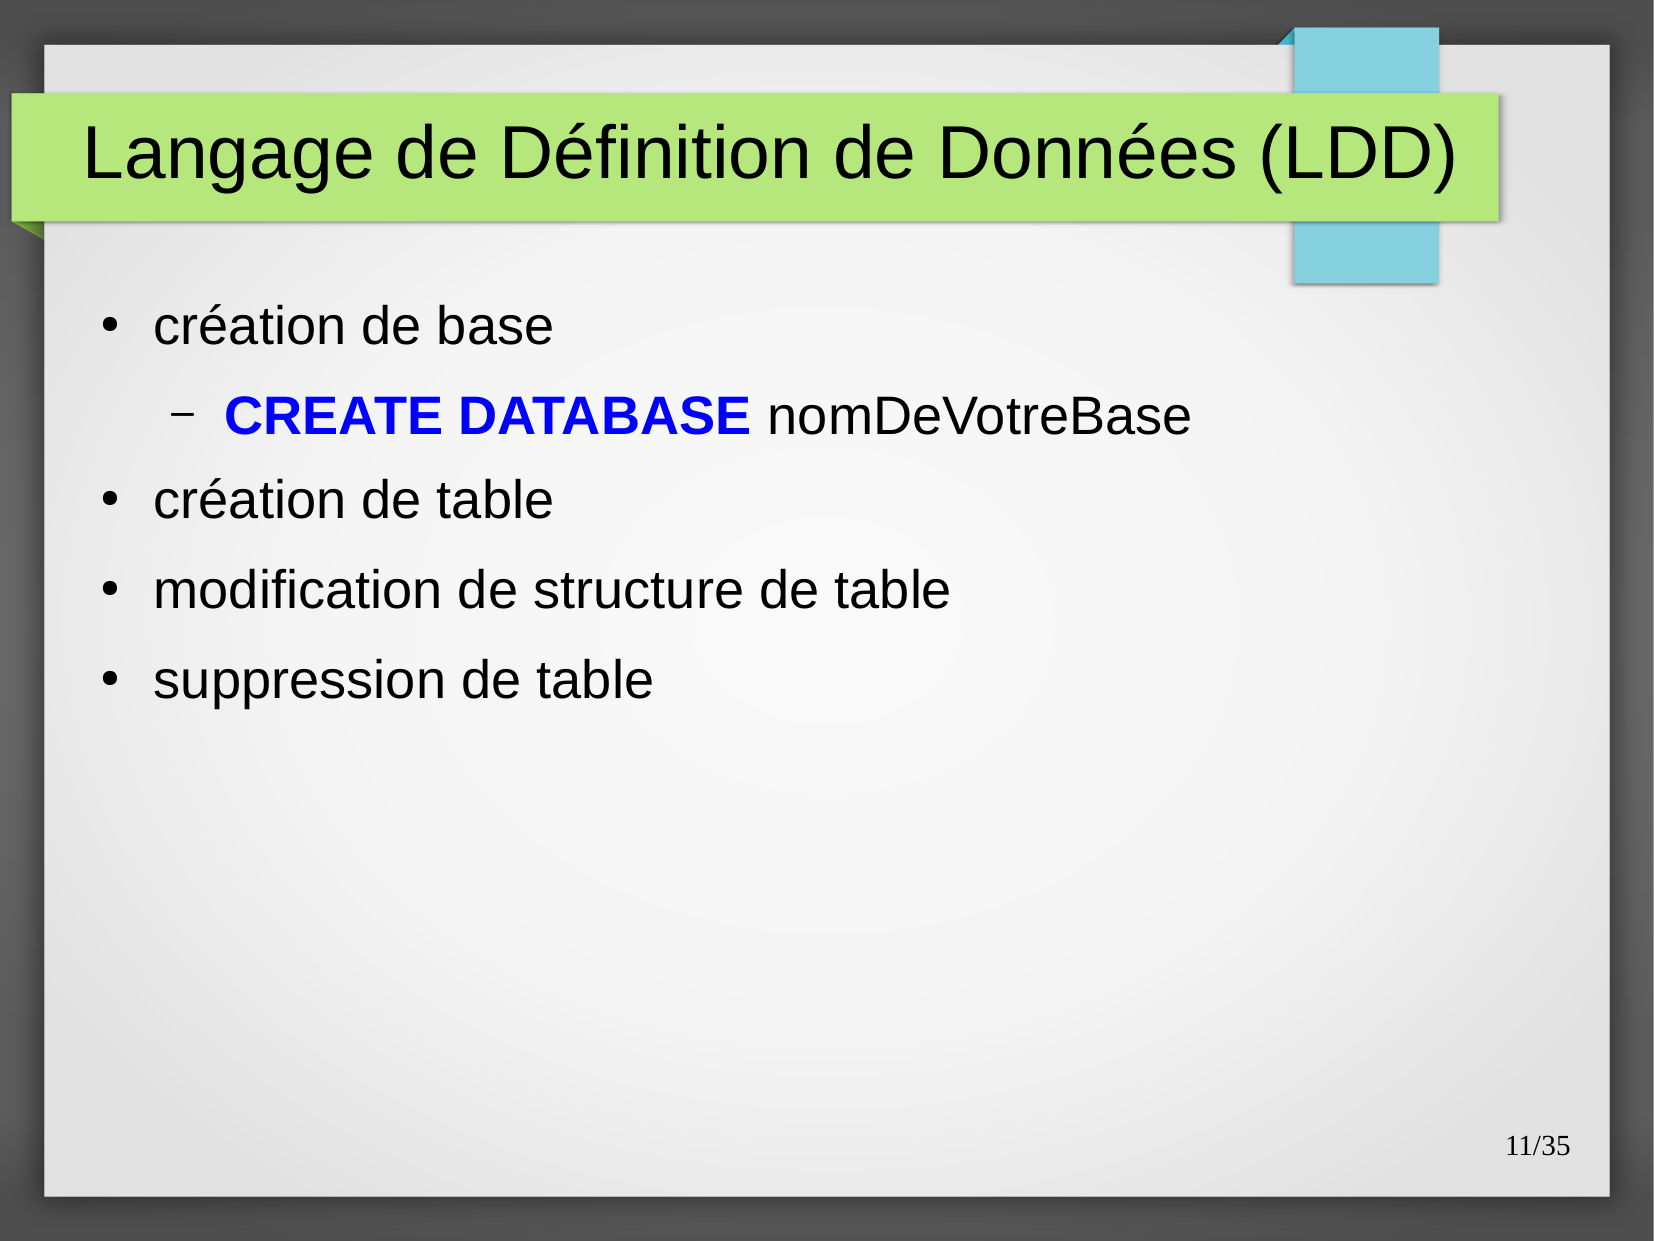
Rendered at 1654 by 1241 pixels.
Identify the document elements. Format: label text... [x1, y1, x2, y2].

picture [0, 0, 1654, 1241]
list création de base CREATE DATABASE nomDeVotreBase création de table modification de structure de table suppression de table [82, 295, 1571, 1015]
title Langage de Définition de Données (LDD) [82, 49, 1571, 257]
